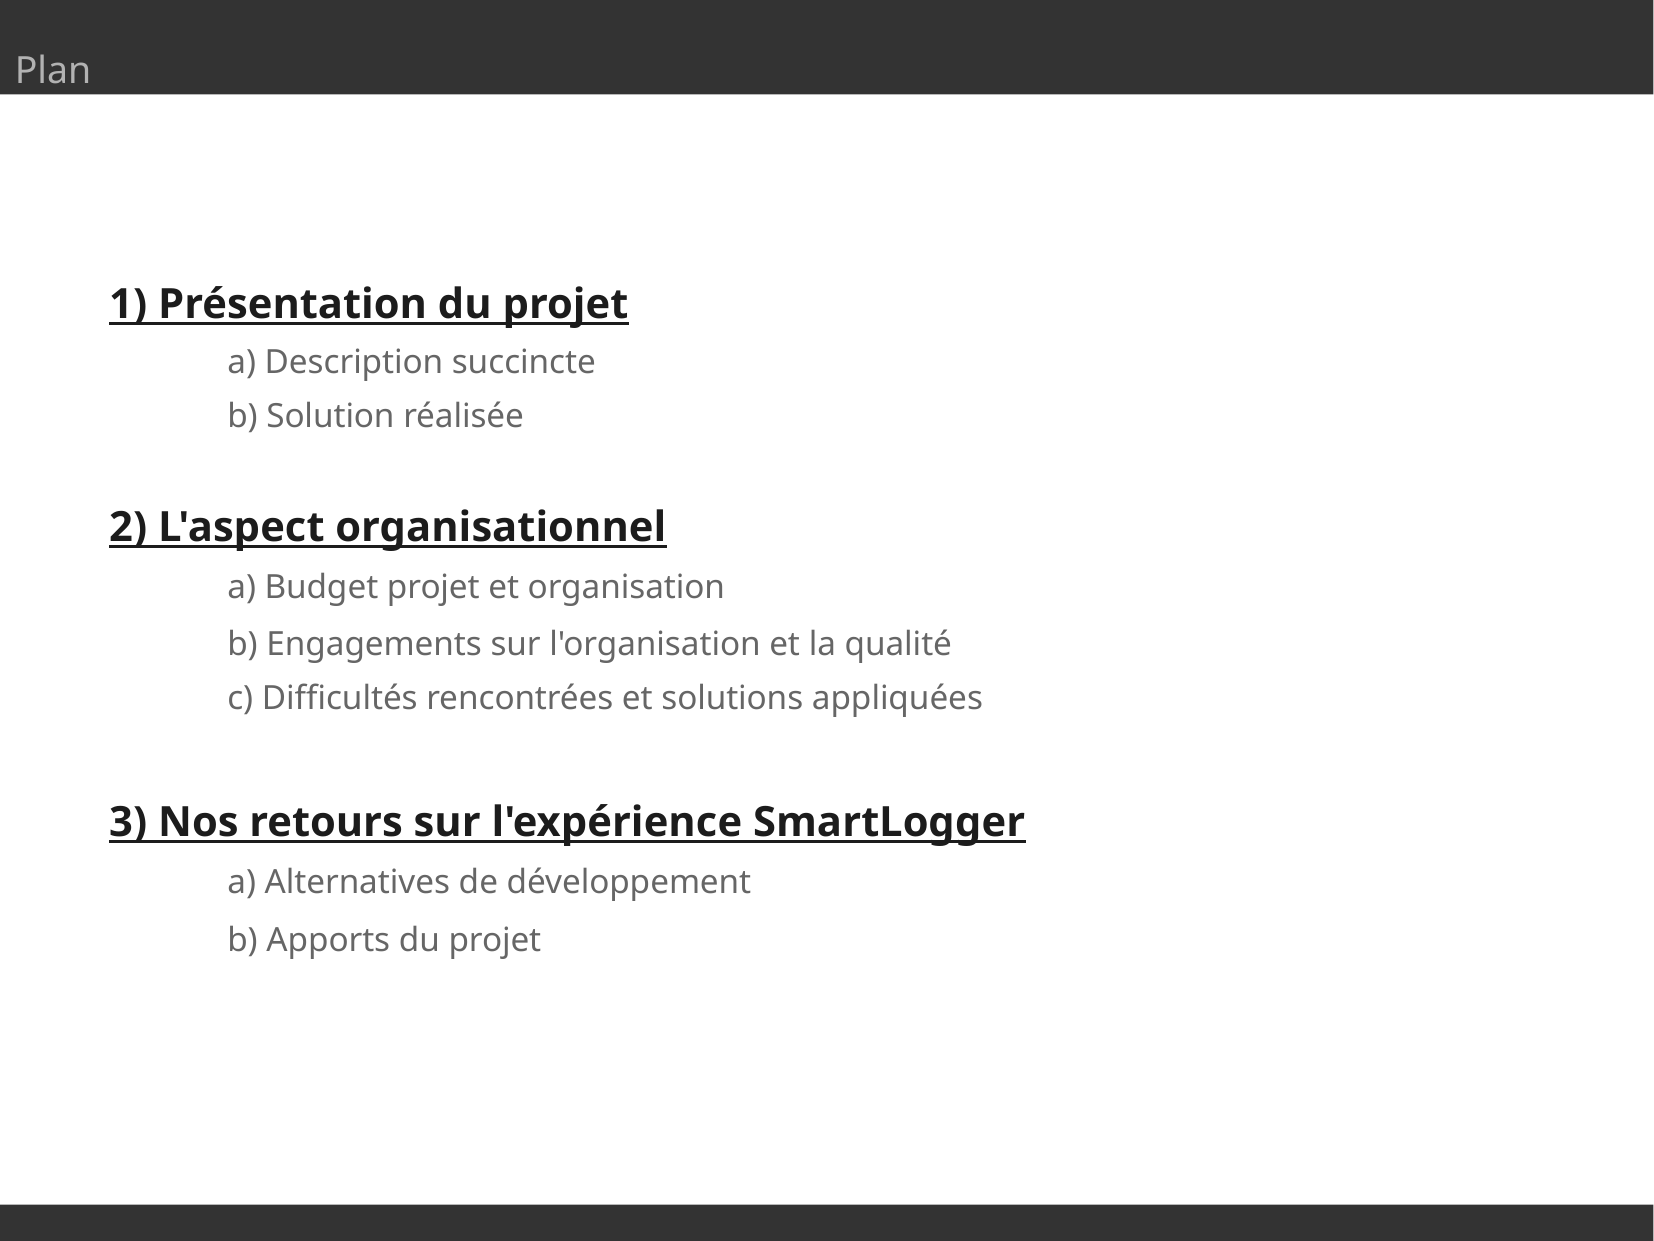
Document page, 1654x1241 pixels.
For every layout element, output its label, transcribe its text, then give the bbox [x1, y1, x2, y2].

text_box Plan [0, 35, 650, 95]
text_box 2) L'aspect organisationnel [94, 489, 1300, 554]
text_box b) Engagements sur l'organisation et la qualité [212, 612, 1300, 666]
text_box [0, 1204, 1654, 1241]
text_box b) Solution réalisée [212, 384, 1300, 439]
text_box a) Description succincte [212, 330, 1300, 384]
text_box a) Alternatives de développement [212, 850, 1300, 905]
text_box b) Apports du projet [212, 908, 1300, 962]
text_box 3) Nos retours sur l'expérience SmartLogger [94, 784, 1300, 849]
text_box 1) Présentation du projet [94, 266, 1300, 331]
text_box [0, 0, 1654, 95]
text_box a) Budget projet et organisation [212, 555, 1300, 610]
text_box c) Difficultés rencontrées et solutions appliquées [212, 666, 1300, 721]
